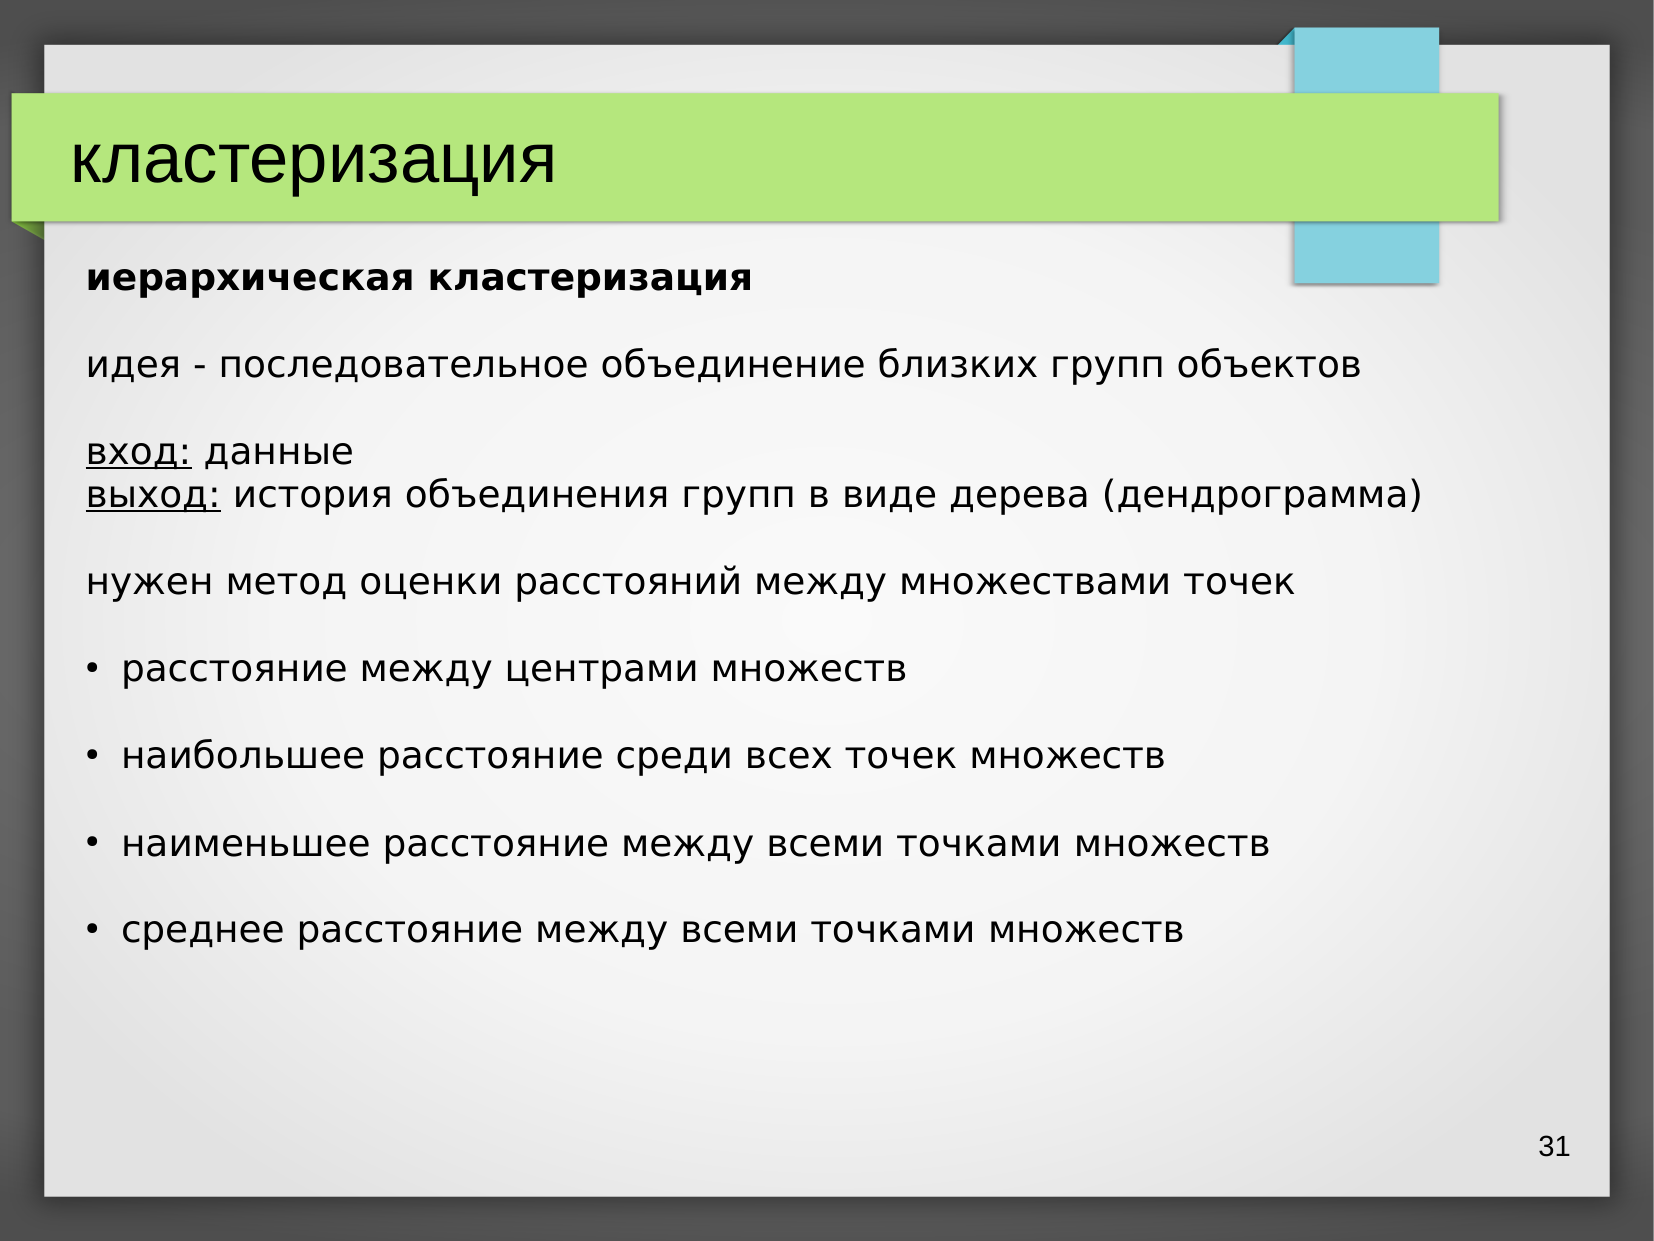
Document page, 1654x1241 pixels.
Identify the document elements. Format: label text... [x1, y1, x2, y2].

text_box иерархическая кластеризация идея - последовательное объединение близких групп объектов вход: данные выход: история объединения групп в виде дерева (дендрограмма) нужен метод оценки расстояний между множествами точек расстояние между центрами множеств наибольшее расстояние среди всех точек множеств наименьшее расстояние между всеми точками множеств среднее расстояние между всеми точками множеств [70, 248, 1560, 960]
title кластеризация [70, 118, 1205, 199]
picture [0, 0, 1654, 1241]
